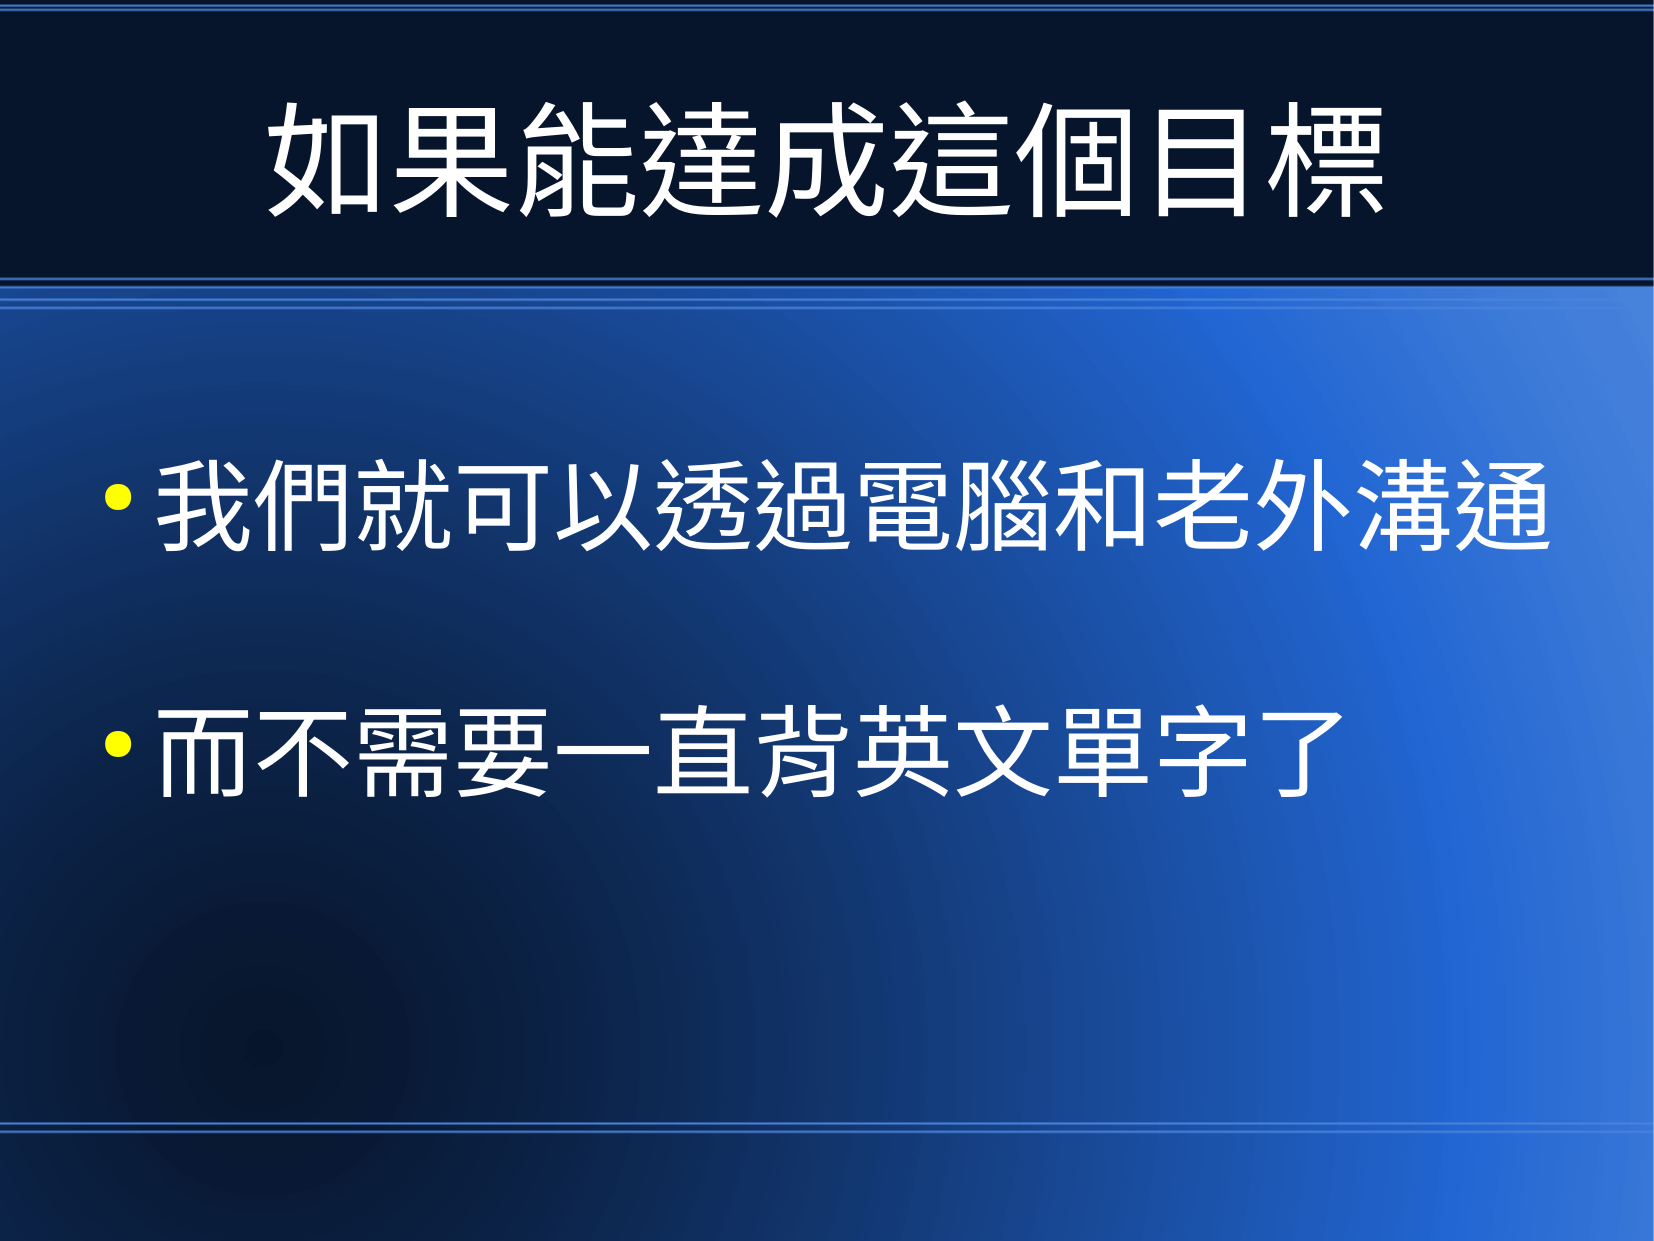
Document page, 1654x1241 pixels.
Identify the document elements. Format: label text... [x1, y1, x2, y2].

title 如果能達成這個目標 [82, 49, 1571, 257]
picture [0, 0, 1654, 1241]
list 我們就可以透過電腦和老外溝通 而不需要一直背英文單字了 [82, 355, 1571, 1241]
